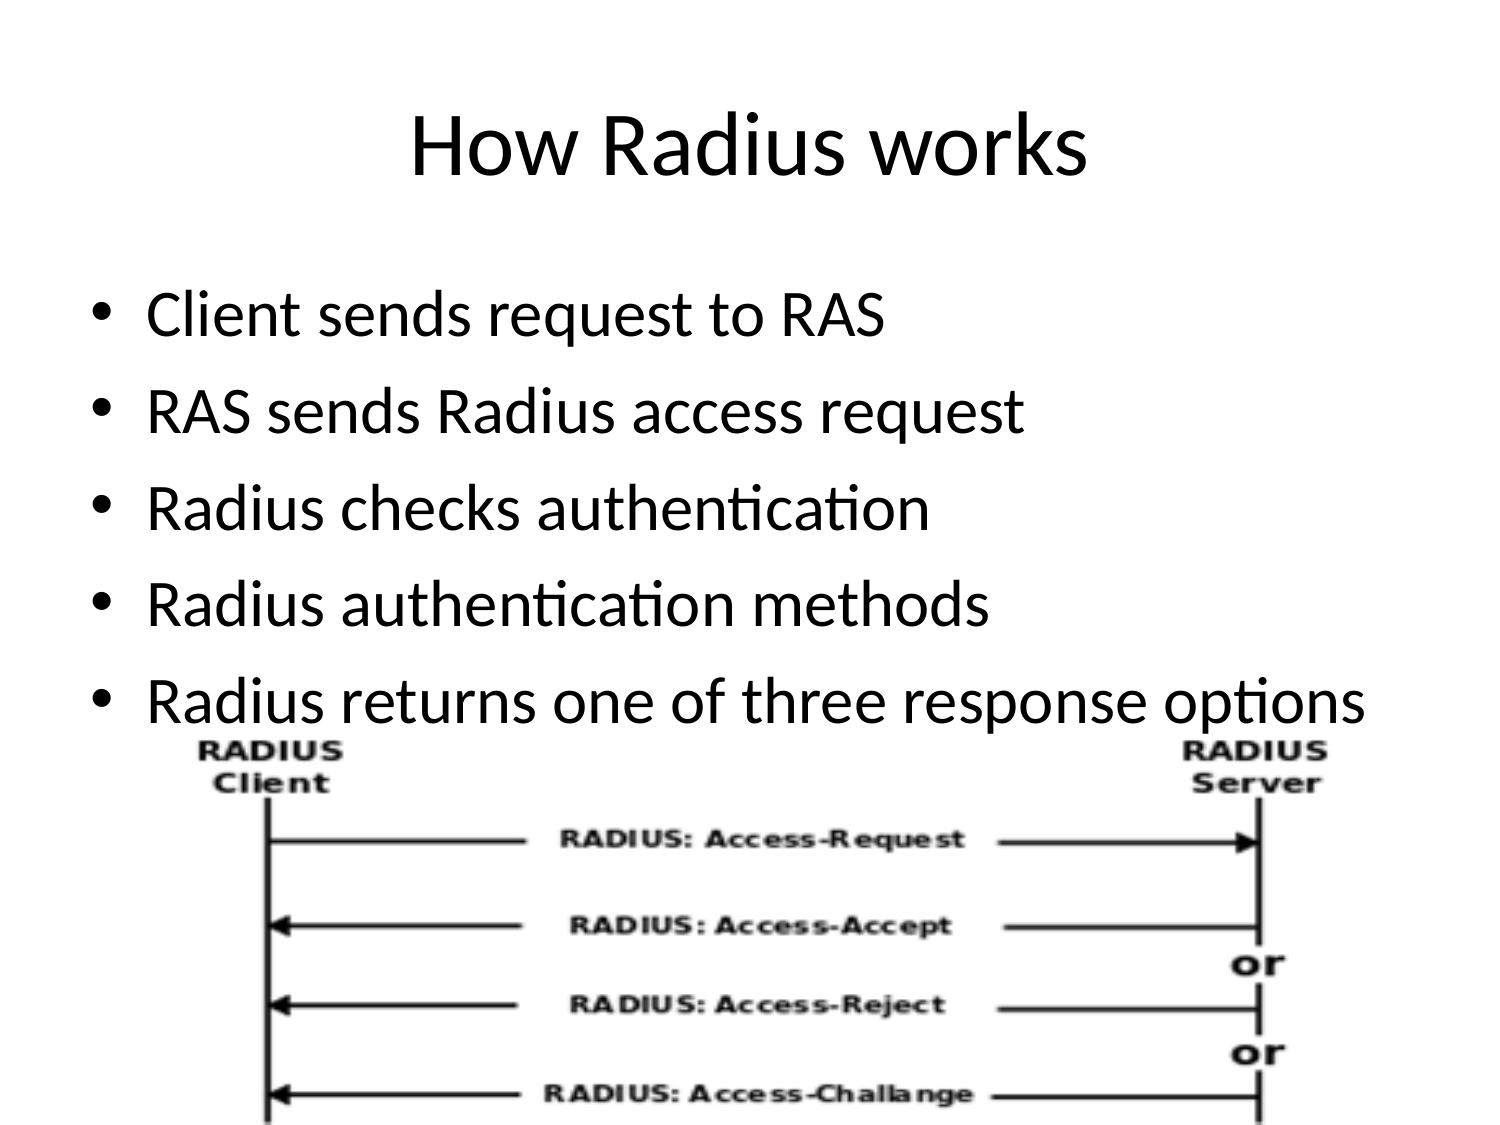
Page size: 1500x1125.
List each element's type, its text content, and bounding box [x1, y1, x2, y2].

picture [194, 739, 1341, 1125]
list Client sends request to RAS RAS sends Radius access request Radius checks authentication Radius authentication methods Radius returns one of three response options [75, 262, 1426, 1005]
title How Radius works [75, 45, 1426, 233]
